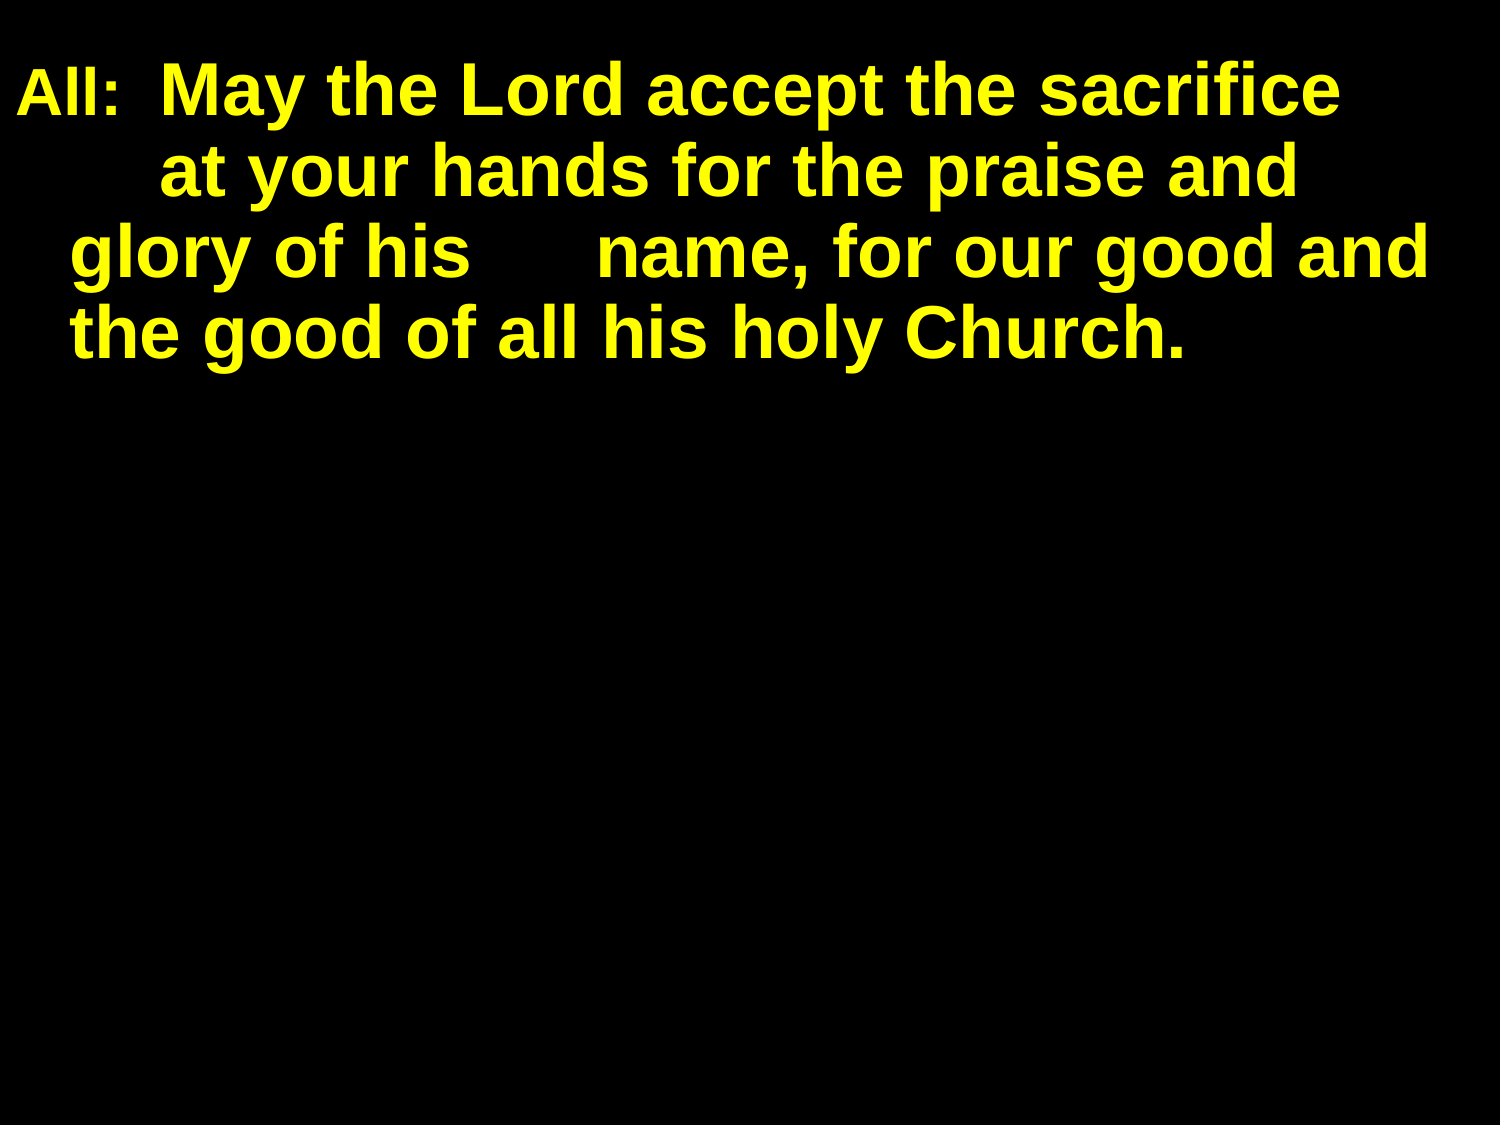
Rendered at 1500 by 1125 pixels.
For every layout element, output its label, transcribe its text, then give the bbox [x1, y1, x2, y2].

list All: May the Lord accept the sacrifice at your hands for the praise and glory of his name, for our good and the good of all his holy Church. [0, 0, 1500, 830]
